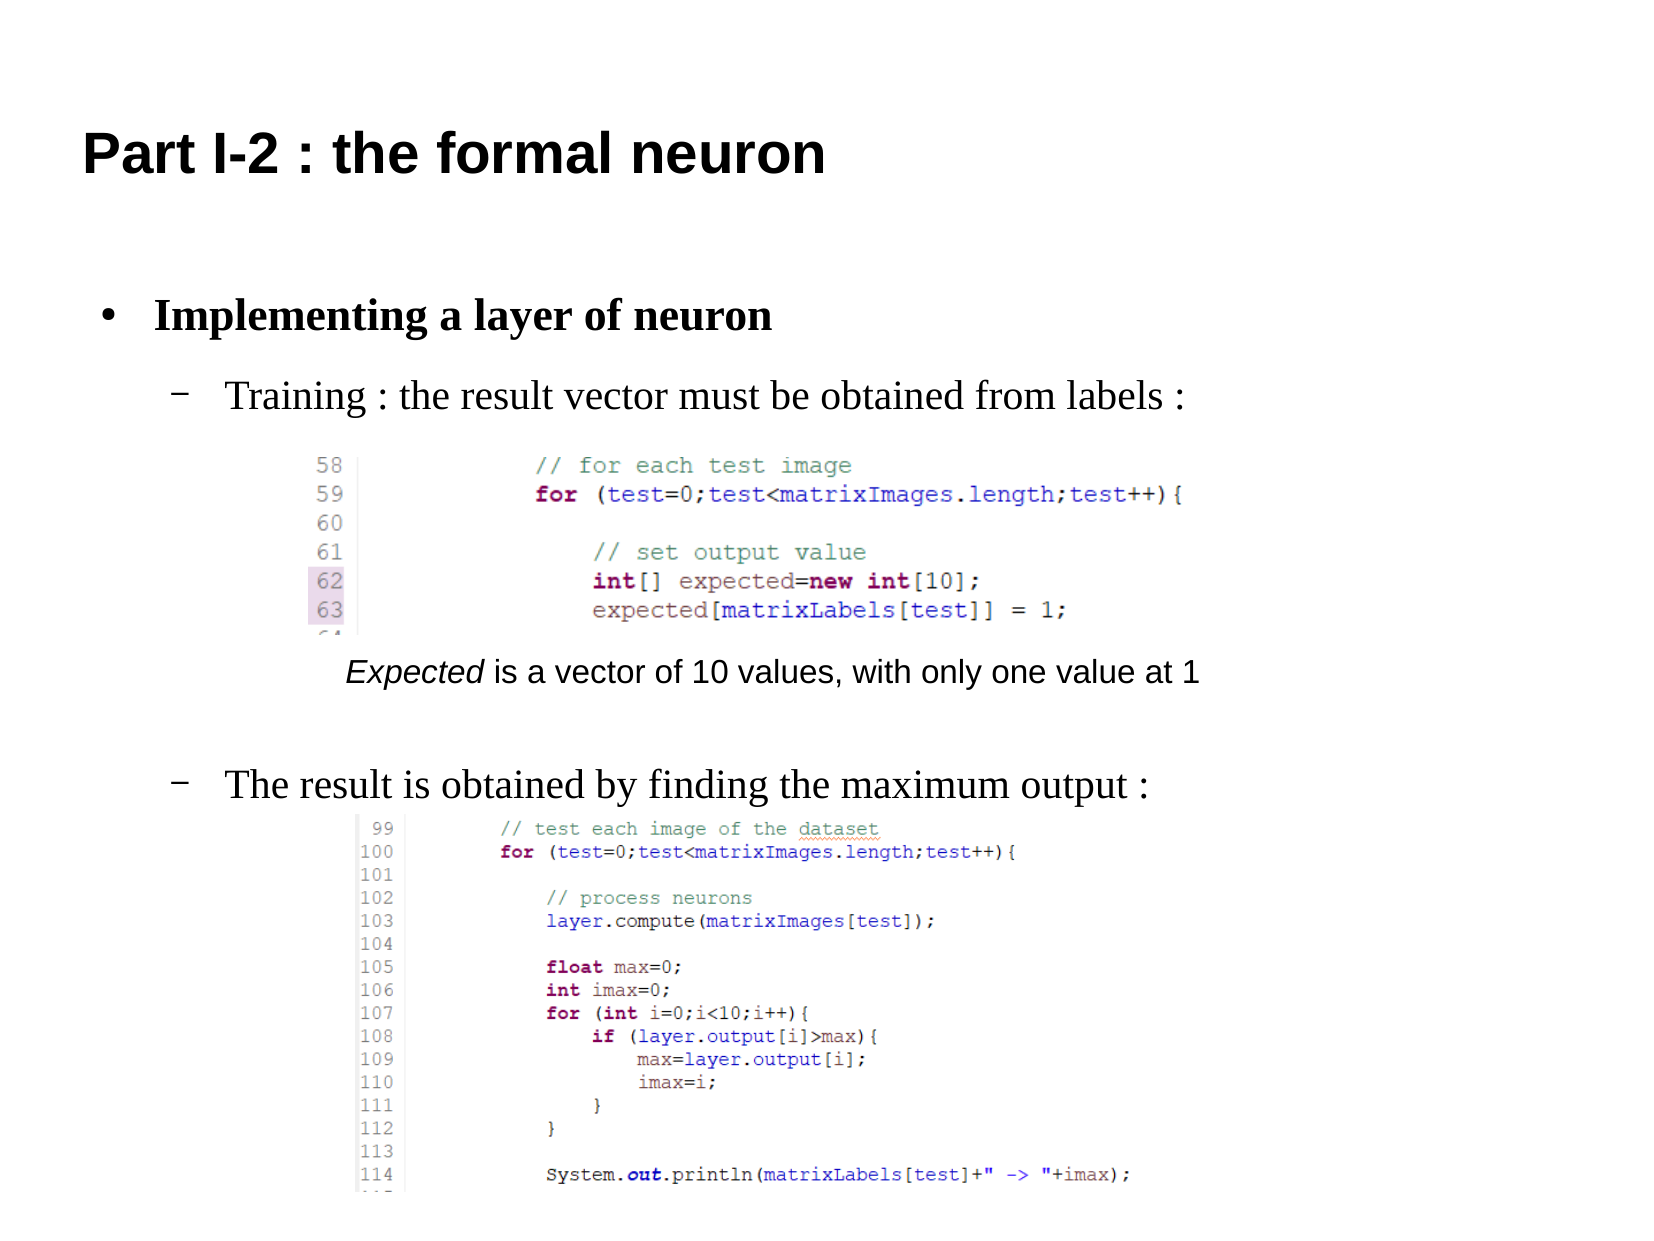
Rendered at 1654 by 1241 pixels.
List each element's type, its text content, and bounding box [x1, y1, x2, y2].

list Implementing a layer of neuron Training : the result vector must be obtained from labels : The result is obtained by finding the maximum output : [82, 290, 1597, 1182]
picture [355, 814, 1160, 1192]
picture [308, 457, 1198, 635]
title Part I-2 : the formal neuron [82, 49, 1571, 257]
text_box Expected is a vector of 10 values, with only one value at 1 [330, 646, 1249, 718]
